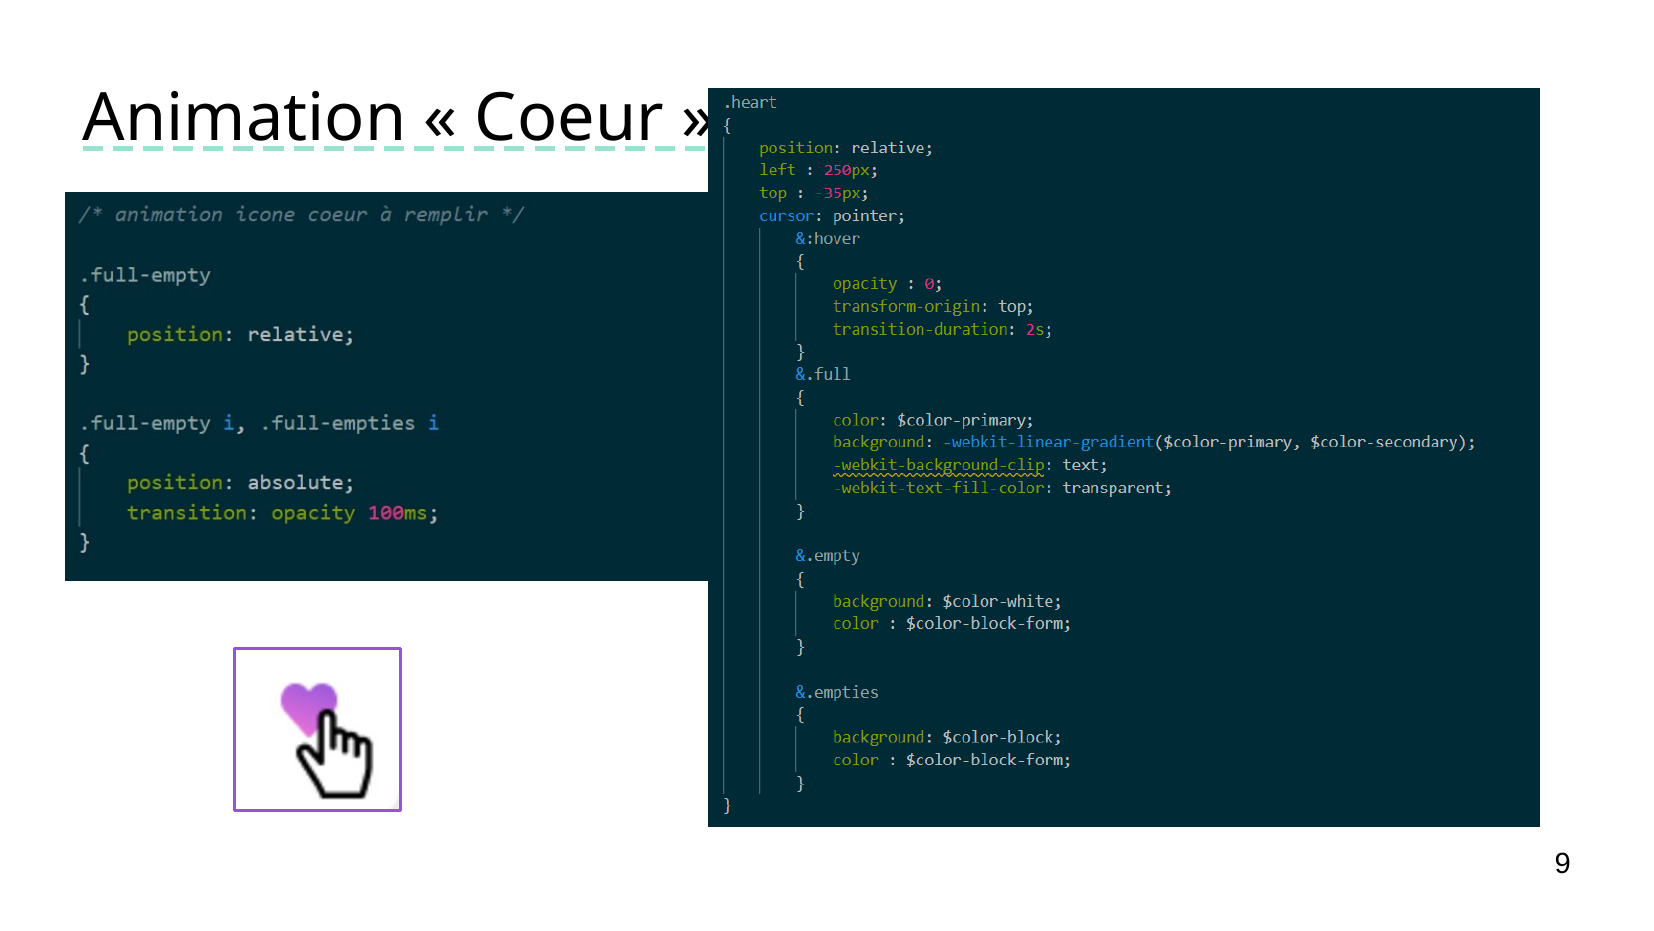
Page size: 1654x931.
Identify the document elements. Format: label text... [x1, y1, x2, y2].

picture [406, 210, 427, 225]
picture [940, 323, 945, 334]
picture [429, 210, 451, 225]
picture [310, 413, 319, 431]
picture [333, 329, 343, 342]
picture [92, 263, 114, 287]
picture [79, 210, 88, 224]
picture [346, 484, 355, 493]
picture [455, 207, 461, 224]
picture [381, 414, 417, 432]
title Animation « Coeur » [82, 37, 1571, 193]
picture [468, 211, 475, 221]
picture [297, 472, 308, 492]
picture [236, 649, 399, 809]
picture [840, 281, 845, 292]
picture [504, 207, 512, 215]
picture [318, 330, 331, 341]
picture [268, 413, 296, 431]
picture [249, 211, 258, 221]
picture [429, 420, 438, 430]
picture [310, 476, 331, 492]
picture [224, 420, 233, 430]
picture [117, 264, 127, 284]
picture [127, 267, 141, 285]
picture [83, 276, 87, 286]
picture [189, 211, 198, 221]
picture [152, 415, 212, 436]
picture [953, 440, 961, 446]
picture [80, 444, 93, 468]
picture [285, 211, 294, 221]
picture [261, 209, 277, 224]
picture [1015, 304, 1020, 315]
picture [104, 418, 115, 432]
picture [821, 690, 832, 697]
picture [200, 268, 212, 288]
picture [342, 210, 368, 221]
picture [871, 482, 875, 492]
picture [907, 304, 915, 311]
picture [1016, 595, 1020, 606]
picture [152, 269, 188, 287]
picture [188, 266, 198, 283]
picture [117, 208, 187, 223]
picture [369, 504, 429, 523]
picture [382, 206, 395, 224]
picture [333, 478, 344, 490]
picture [249, 328, 260, 341]
picture [285, 478, 296, 490]
picture [431, 509, 437, 524]
picture [296, 327, 307, 341]
picture [95, 207, 102, 215]
picture [513, 213, 520, 223]
picture [285, 329, 295, 342]
picture [200, 210, 223, 222]
picture [346, 329, 356, 350]
picture [81, 530, 91, 556]
picture [274, 326, 283, 342]
picture [821, 553, 832, 560]
picture [274, 476, 282, 490]
picture [309, 209, 342, 224]
picture [252, 510, 257, 519]
picture [124, 473, 225, 502]
picture [81, 353, 92, 375]
picture [320, 416, 378, 433]
picture [249, 475, 272, 491]
picture [310, 326, 320, 342]
picture [117, 410, 142, 432]
picture [478, 210, 487, 221]
picture [261, 330, 273, 342]
picture [127, 498, 248, 525]
picture [270, 500, 333, 525]
picture [297, 410, 306, 431]
picture [80, 293, 91, 322]
picture [238, 206, 246, 221]
picture [331, 504, 355, 524]
picture [238, 426, 245, 437]
picture [871, 459, 875, 469]
picture [278, 210, 282, 221]
picture [124, 325, 225, 347]
picture [92, 413, 103, 434]
